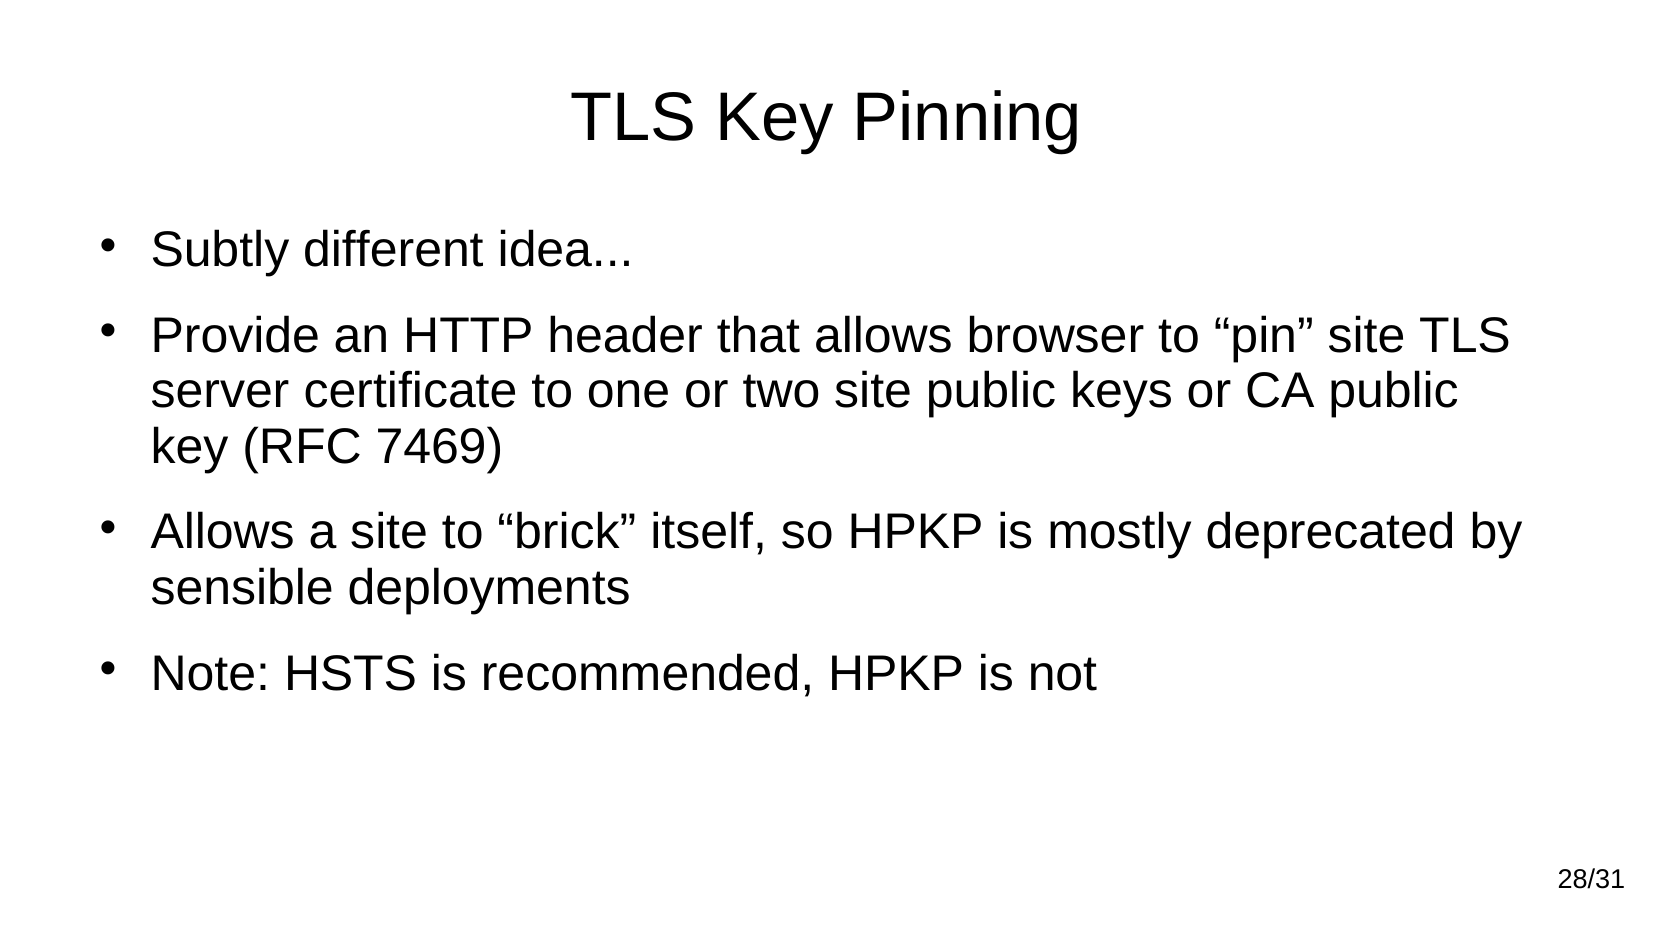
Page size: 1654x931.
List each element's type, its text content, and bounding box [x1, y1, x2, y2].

title TLS Key Pinning [82, 37, 1571, 193]
list Subtly different idea... Provide an HTTP header that allows browser to “pin” site TLS server certificate to one or two site public keys or CA public key (RFC 7469) Allows a site to “brick” itself, so HPKP is mostly deprecated by sensible deployments Note: HSTS is recommended, HPKP is not [82, 217, 1538, 758]
